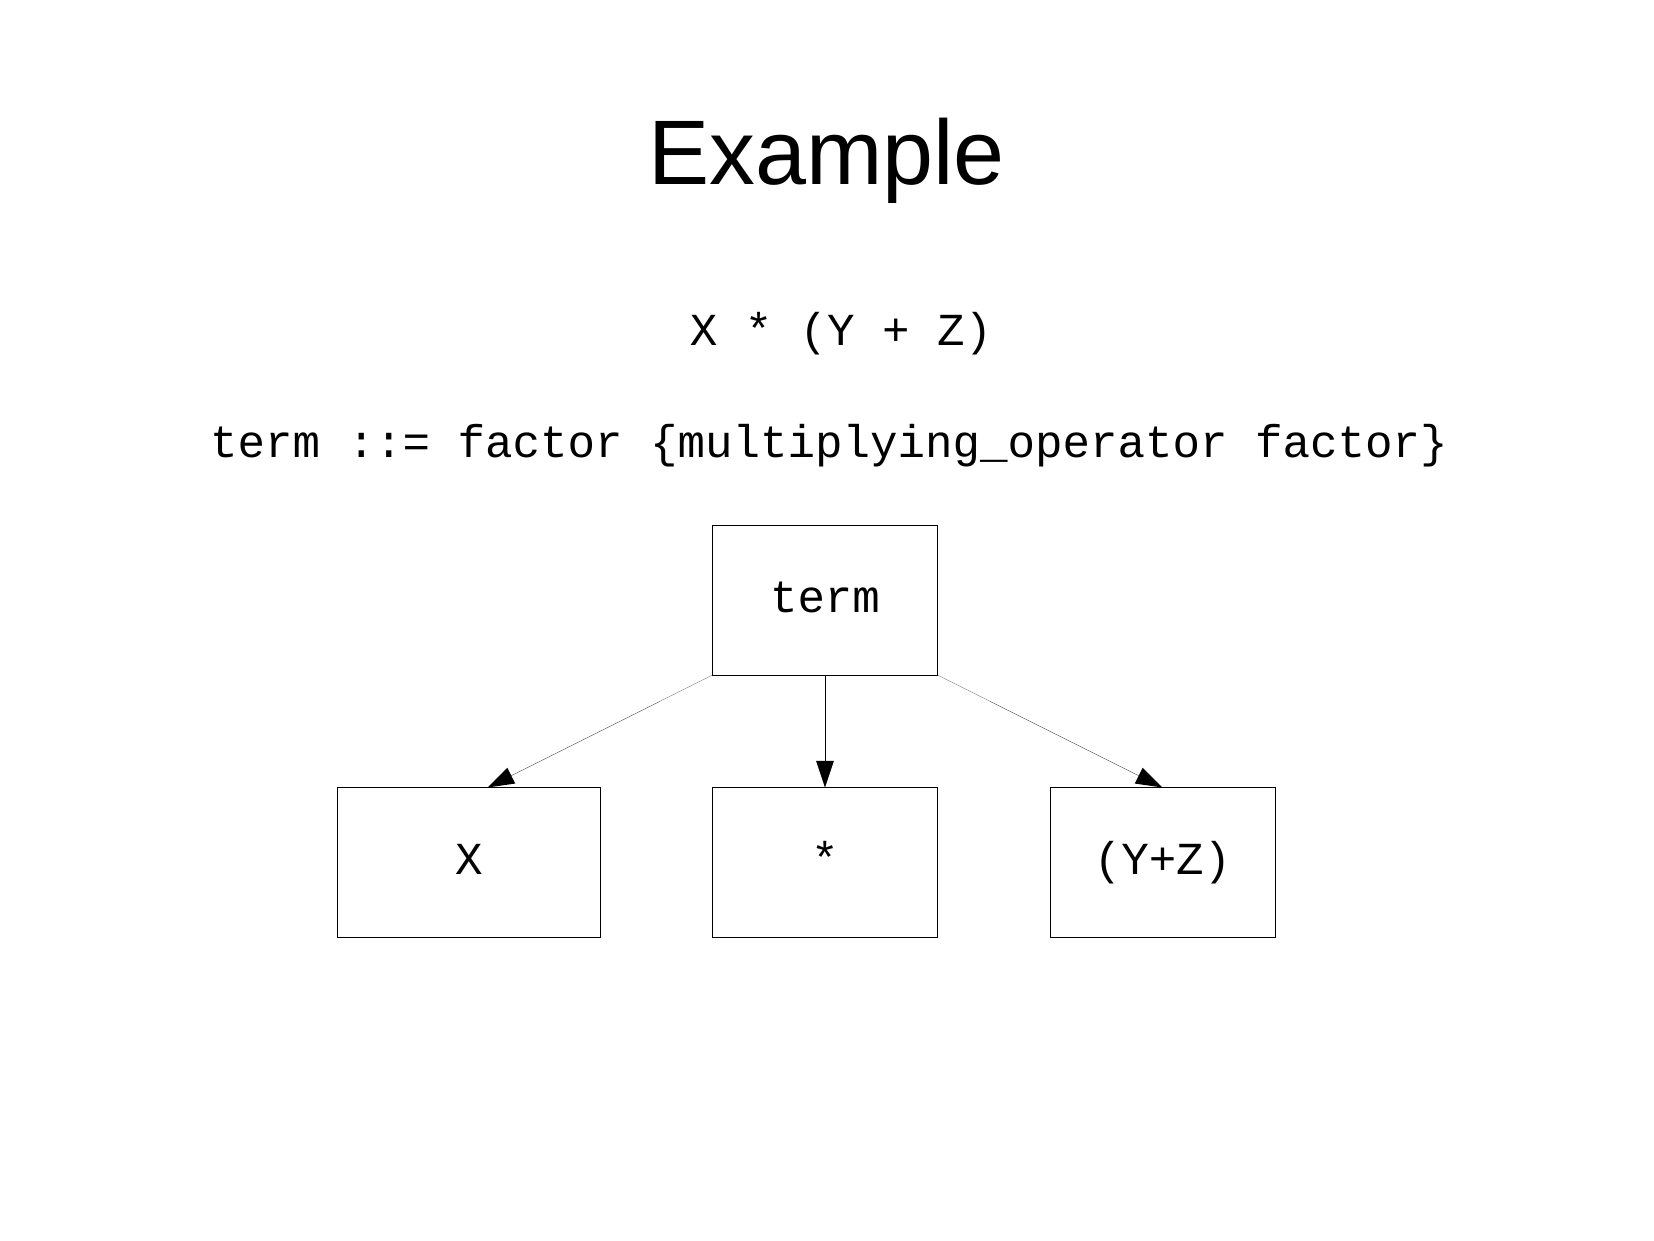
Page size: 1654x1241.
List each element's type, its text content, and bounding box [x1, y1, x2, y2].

text_box X * (Y + Z) [675, 300, 1008, 364]
text_box * [712, 787, 938, 938]
text_box term ::= factor {multiplying_operator factor} [195, 412, 1463, 477]
title Example [82, 56, 1571, 250]
text_box term [712, 525, 938, 676]
text_box (Y+Z) [1050, 787, 1276, 938]
text_box X [337, 787, 601, 938]
